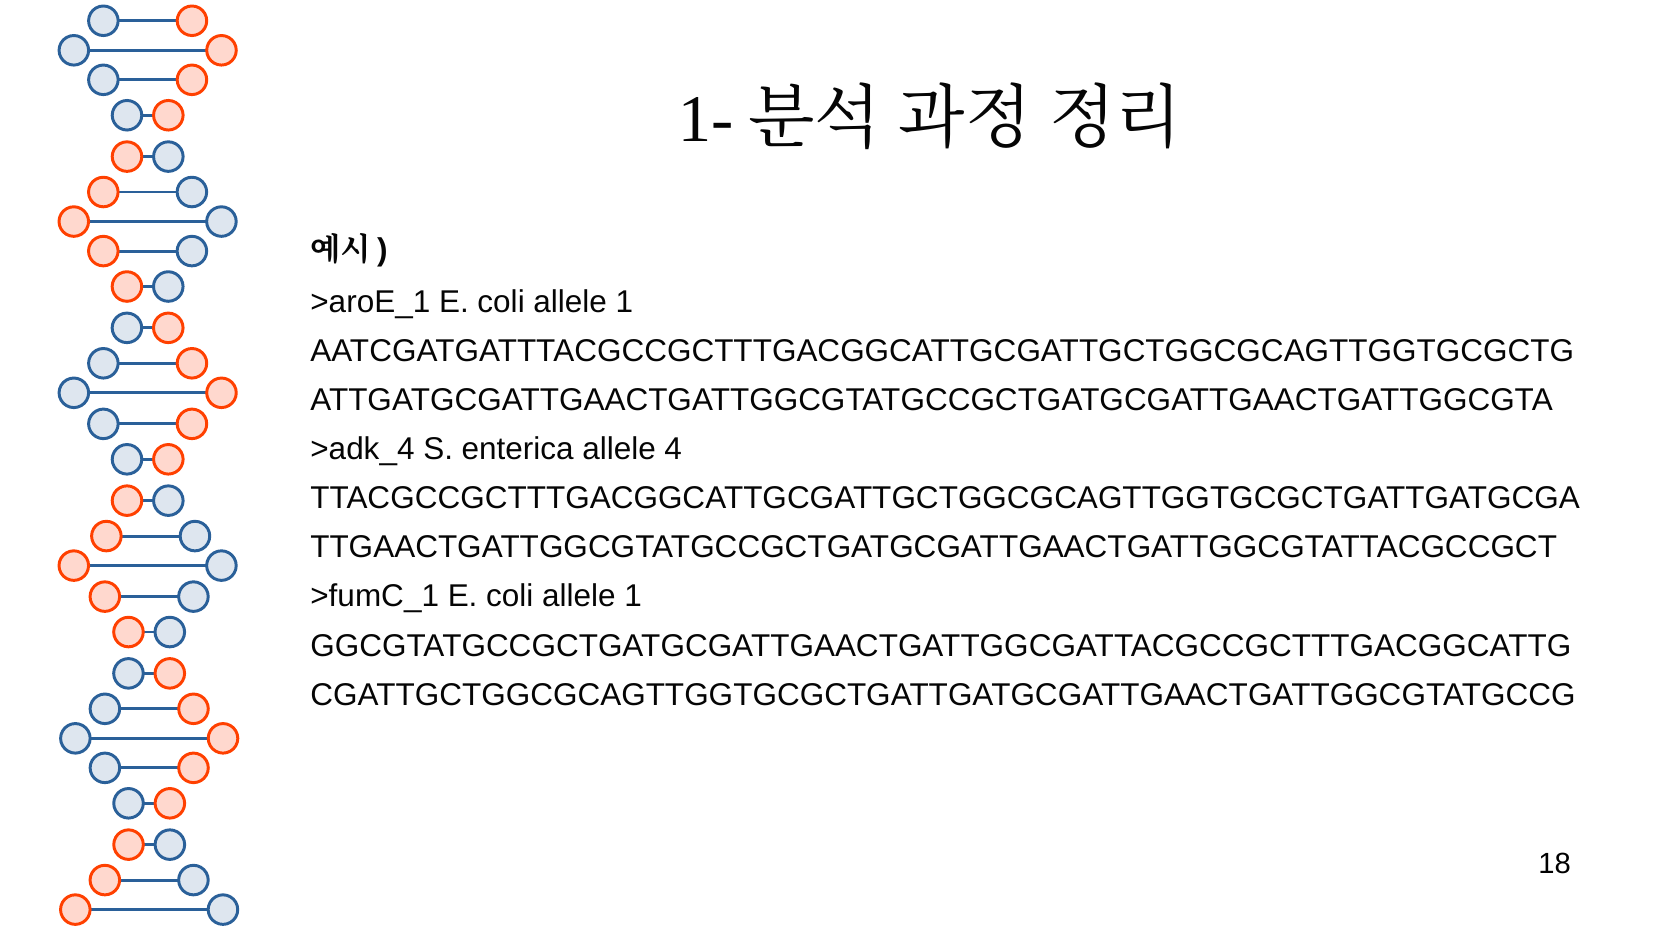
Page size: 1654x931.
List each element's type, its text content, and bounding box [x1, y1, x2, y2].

list 예시) >aroE_1 E. coli allele 1 AATCGATGATTTACGCCGCTTTGACGGCATTGCGATTGCTGGCGCAGTTGGTGCGCTG ATTGATGCGATTGAACTGATTGGCGTATGCCGCTGATGCGATTGAACTGATTGGCGTA >adk_4 S. enterica allele 4 TTACGCCGCTTTGACGGCATTGCGATTGCTGGCGCAGTTGGTGCGCTGATTGATGCGA TTGAACTGATTGGCGTATGCCGCTGATGCGATTGAACTGATTGGCGTATTACGCCGCT >fumC_1 E. coli allele 1 GGCGTATGCCGCTGATGCGATTGAACTGATTGGCGATTACGCCGCTTTGACGGCATTG CGATTGCTGGCGCAGTTGGTGCGCTGATTGATGCGATTGAACTGATTGGCGTATGCCG [265, 224, 1595, 764]
title 1-분석 과정 정리 [265, 35, 1595, 189]
